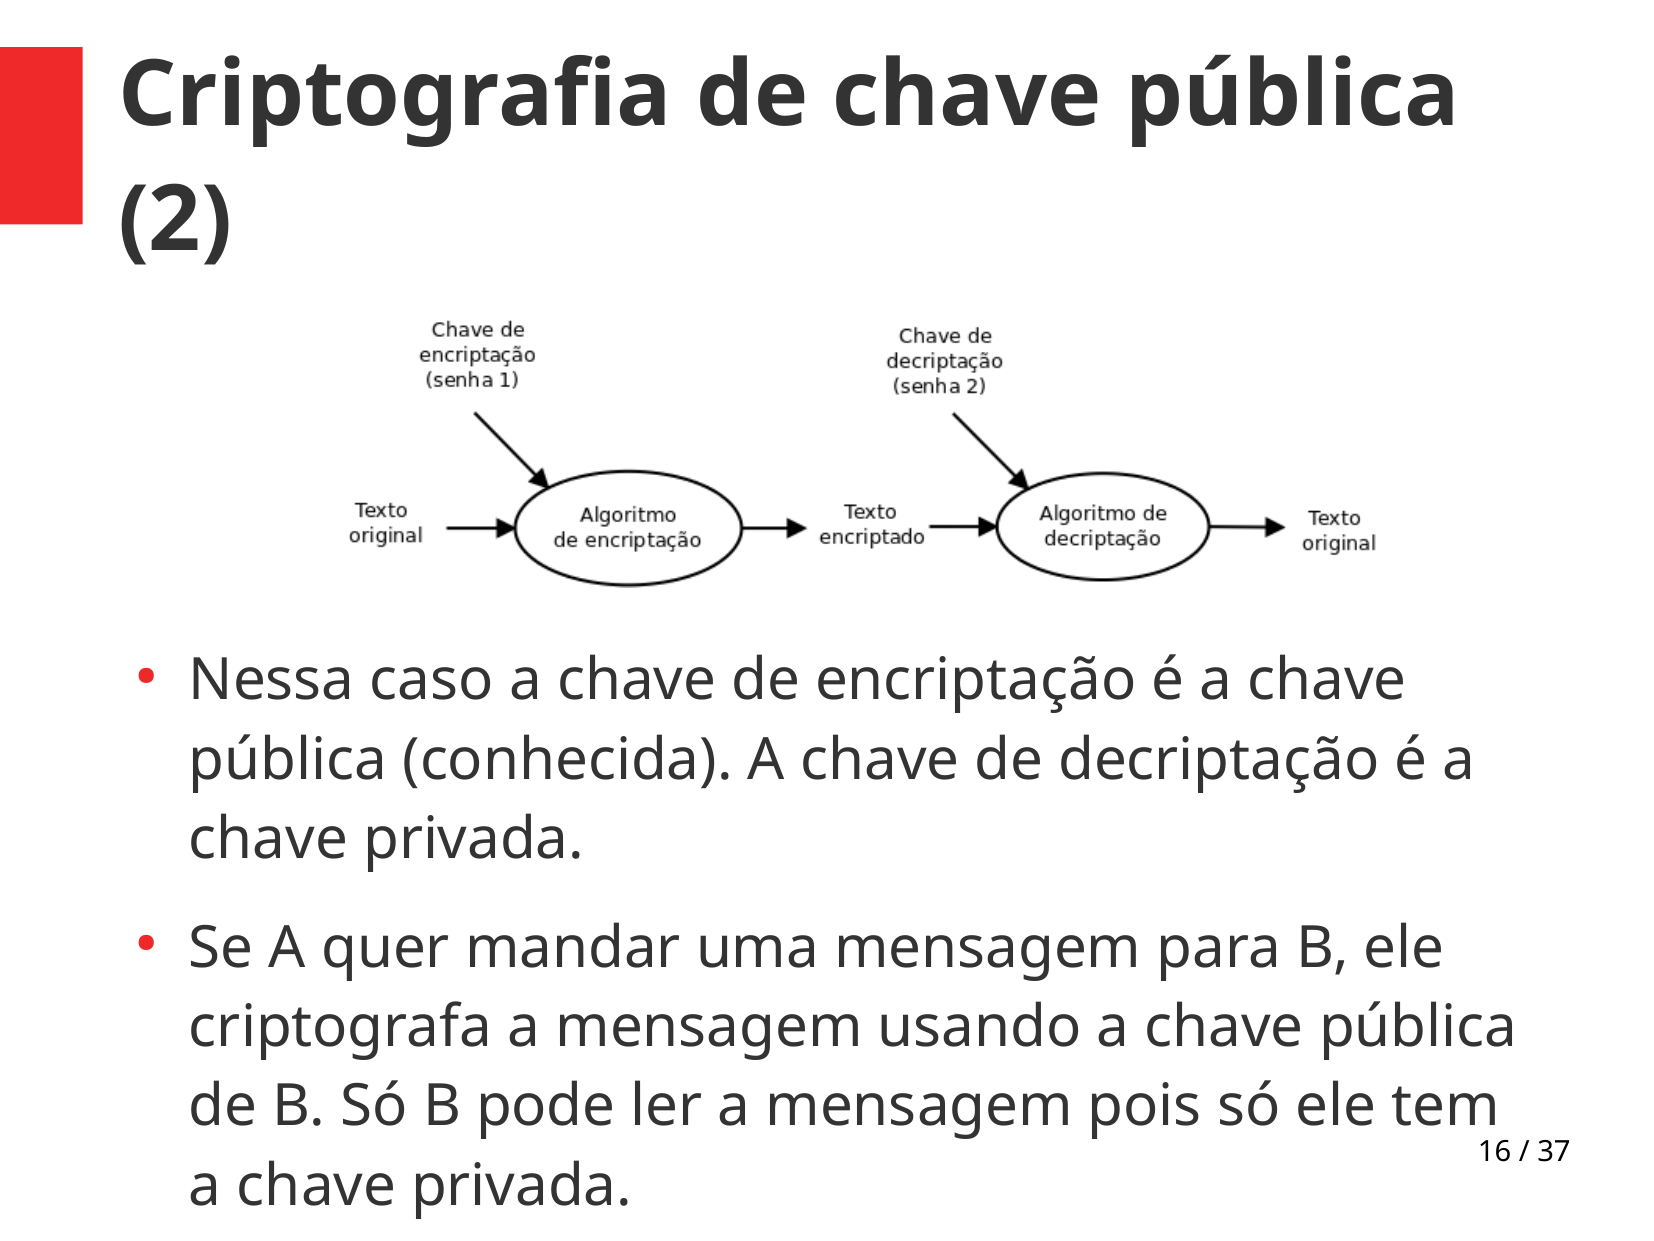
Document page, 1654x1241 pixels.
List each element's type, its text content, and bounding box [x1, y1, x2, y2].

picture [349, 318, 1382, 588]
list Nessa caso a chave de encriptação é a chave pública (conhecida). A chave de decriptação é a chave privada. Se A quer mandar uma mensagem para B, ele criptografa a mensagem usando a chave pública de B. Só B pode ler a mensagem pois só ele tem a chave privada. [118, 637, 1536, 1099]
title Criptografia de chave pública (2) [118, 45, 1571, 260]
